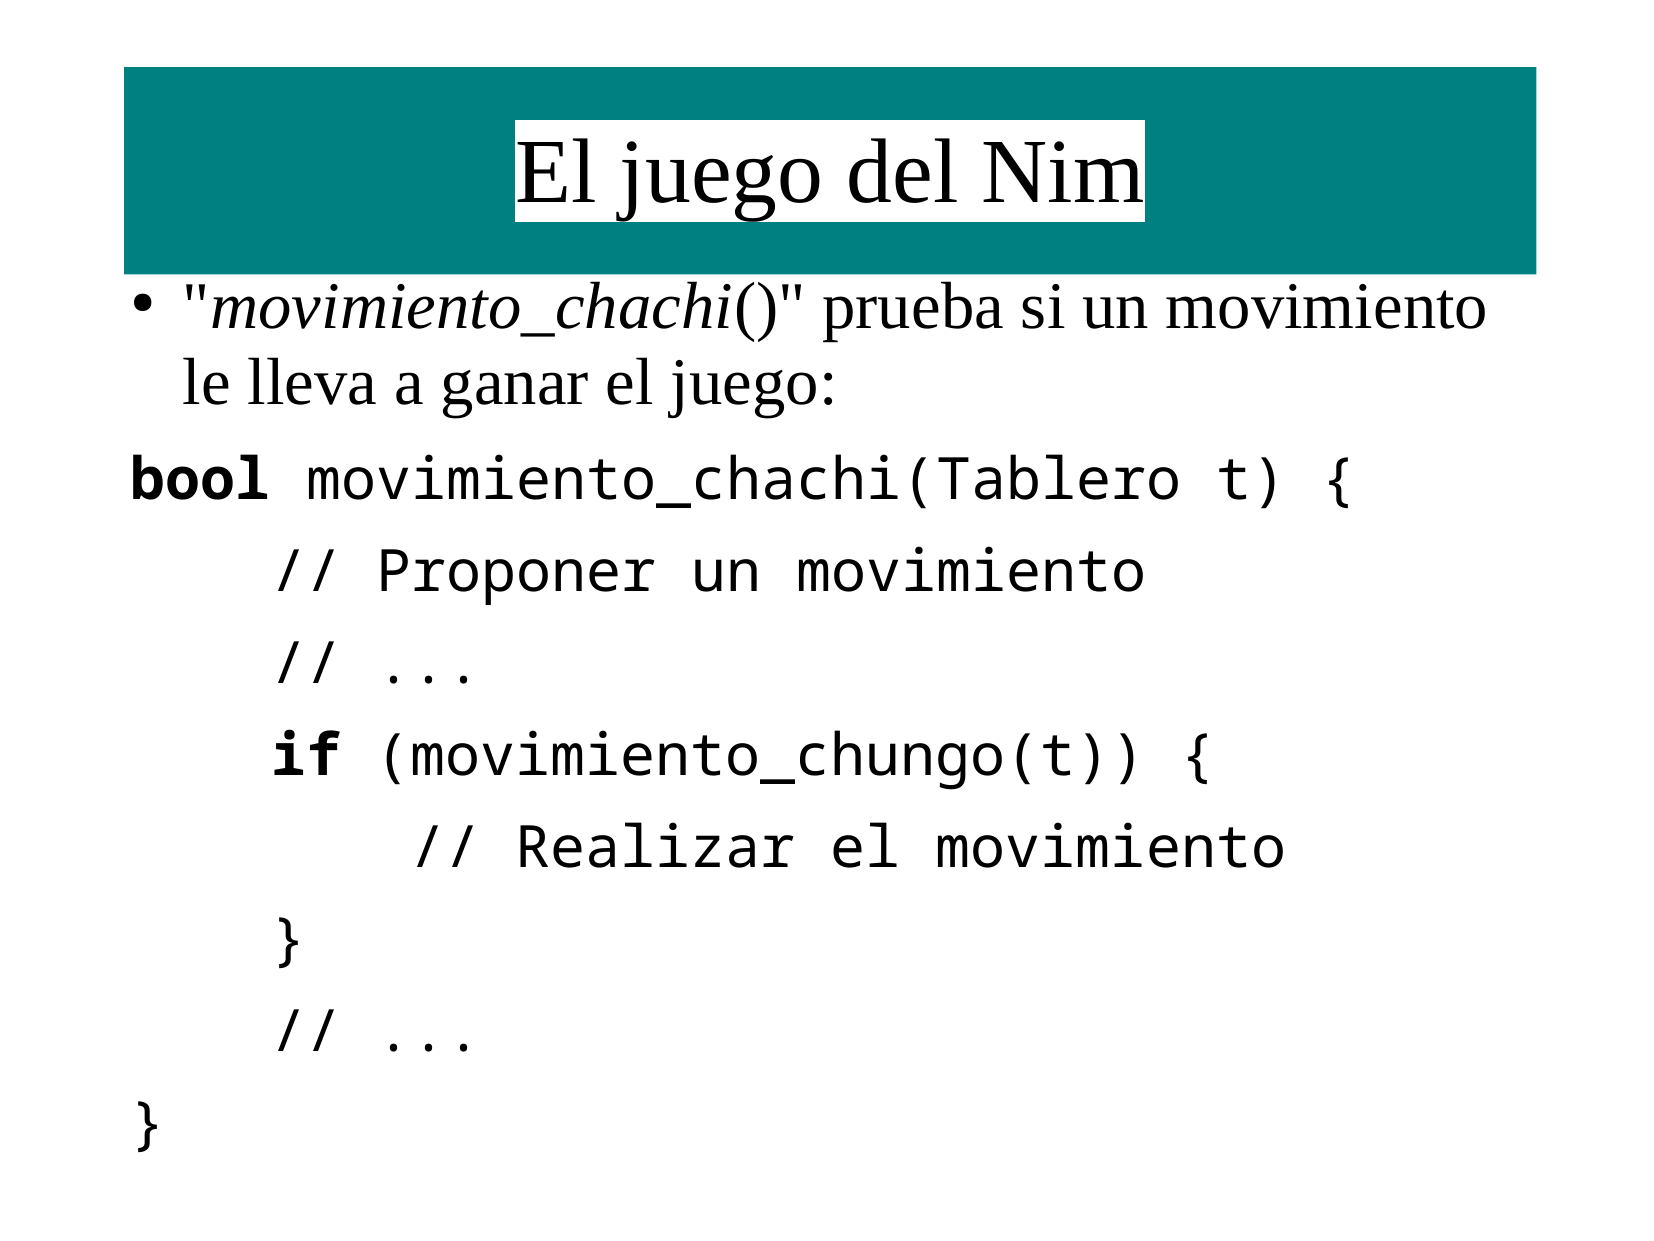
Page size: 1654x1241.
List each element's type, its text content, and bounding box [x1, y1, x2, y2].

text_box "movimiento_chachi()" prueba si un movimiento le lleva a ganar el juego: bool movimiento_chachi(Tablero t) { // Proponer un movimiento // ... if (movimiento_chungo(t)) { // Realizar el movimiento } // ... } [113, 267, 1526, 1157]
text_box "movimiento_chachi()" [118, 88, 124, 193]
title El juego del Nim [124, 67, 1537, 275]
